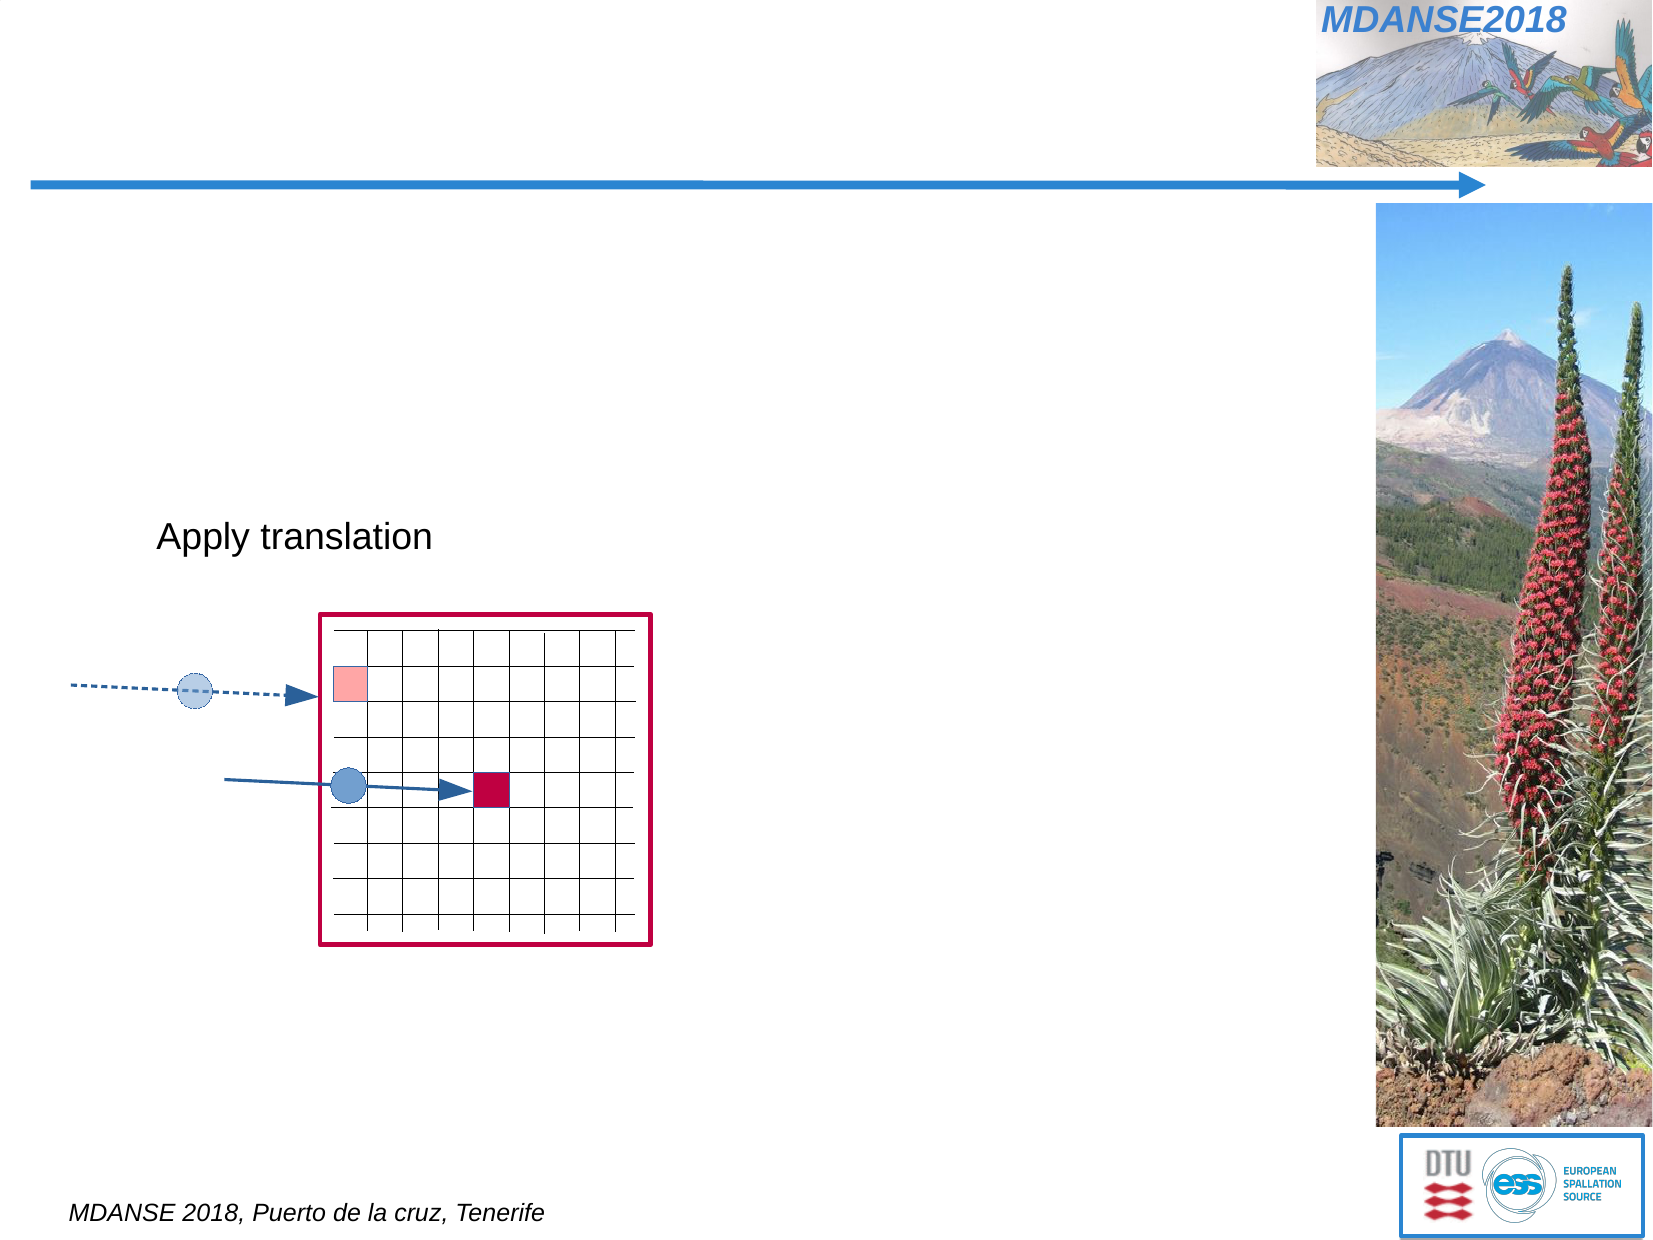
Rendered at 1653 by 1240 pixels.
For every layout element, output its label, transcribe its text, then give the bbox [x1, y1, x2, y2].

picture [1375, 203, 1653, 1127]
picture [1423, 1148, 1475, 1223]
picture [1316, 0, 1652, 167]
text_box [473, 772, 510, 808]
picture [1482, 1148, 1621, 1223]
text_box [333, 666, 368, 702]
text_box Apply translation [141, 507, 556, 565]
text_box [177, 673, 213, 709]
text_box [330, 767, 367, 804]
